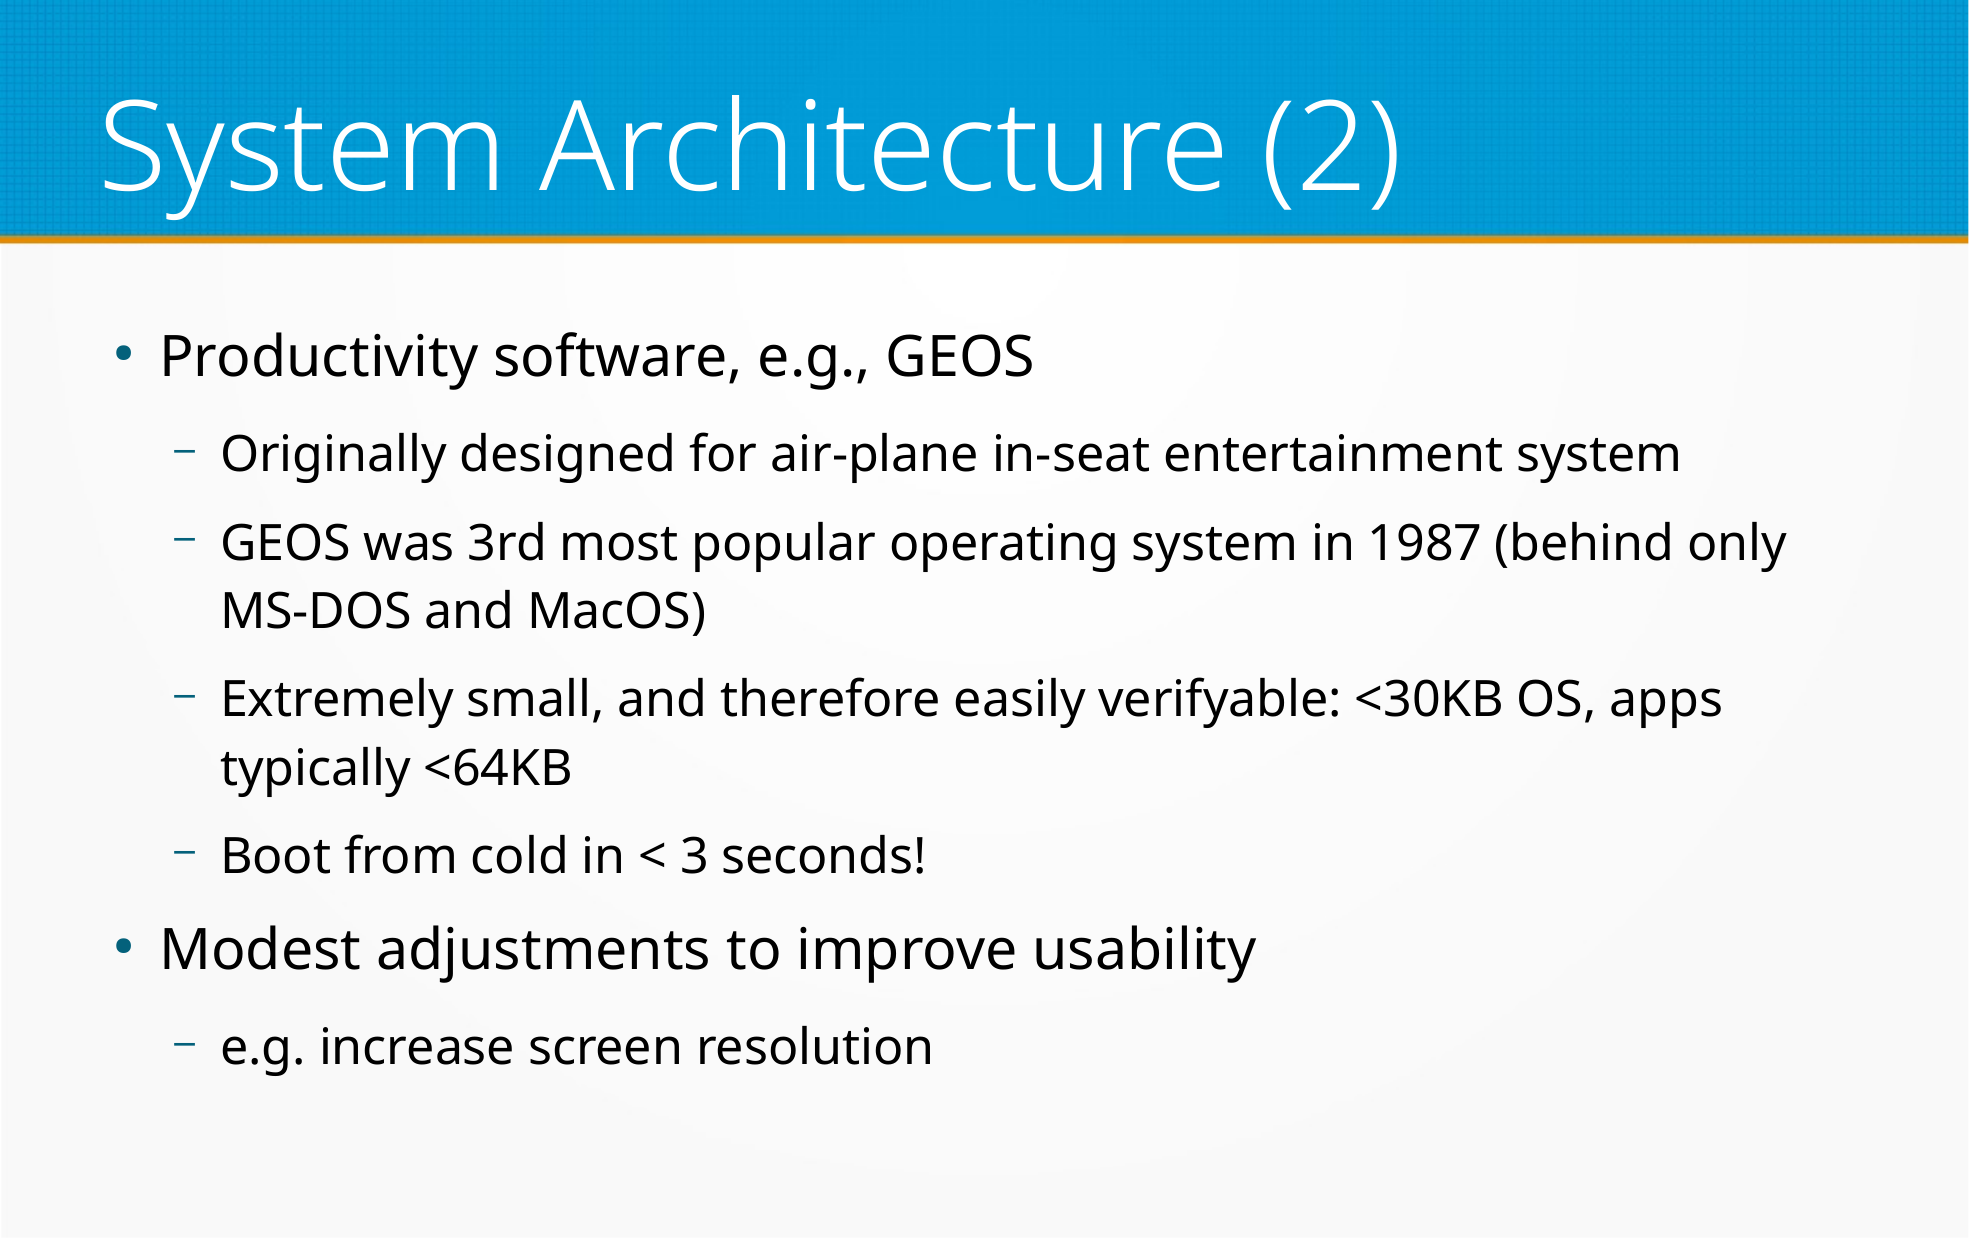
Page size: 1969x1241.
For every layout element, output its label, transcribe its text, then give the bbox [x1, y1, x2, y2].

list Productivity software, e.g., GEOS Originally designed for air-plane in-seat entertainment system GEOS was 3rd most popular operating system in 1987 (behind only MS-DOS and MacOS) Extremely small, and therefore easily verifyable: <30KB OS, apps typically <64KB Boot from cold in < 3 seconds! Modest adjustments to improve usability e.g. increase screen resolution [98, 315, 1861, 1081]
picture [0, 233, 1969, 1241]
title System Architecture (2) [98, 19, 1870, 227]
